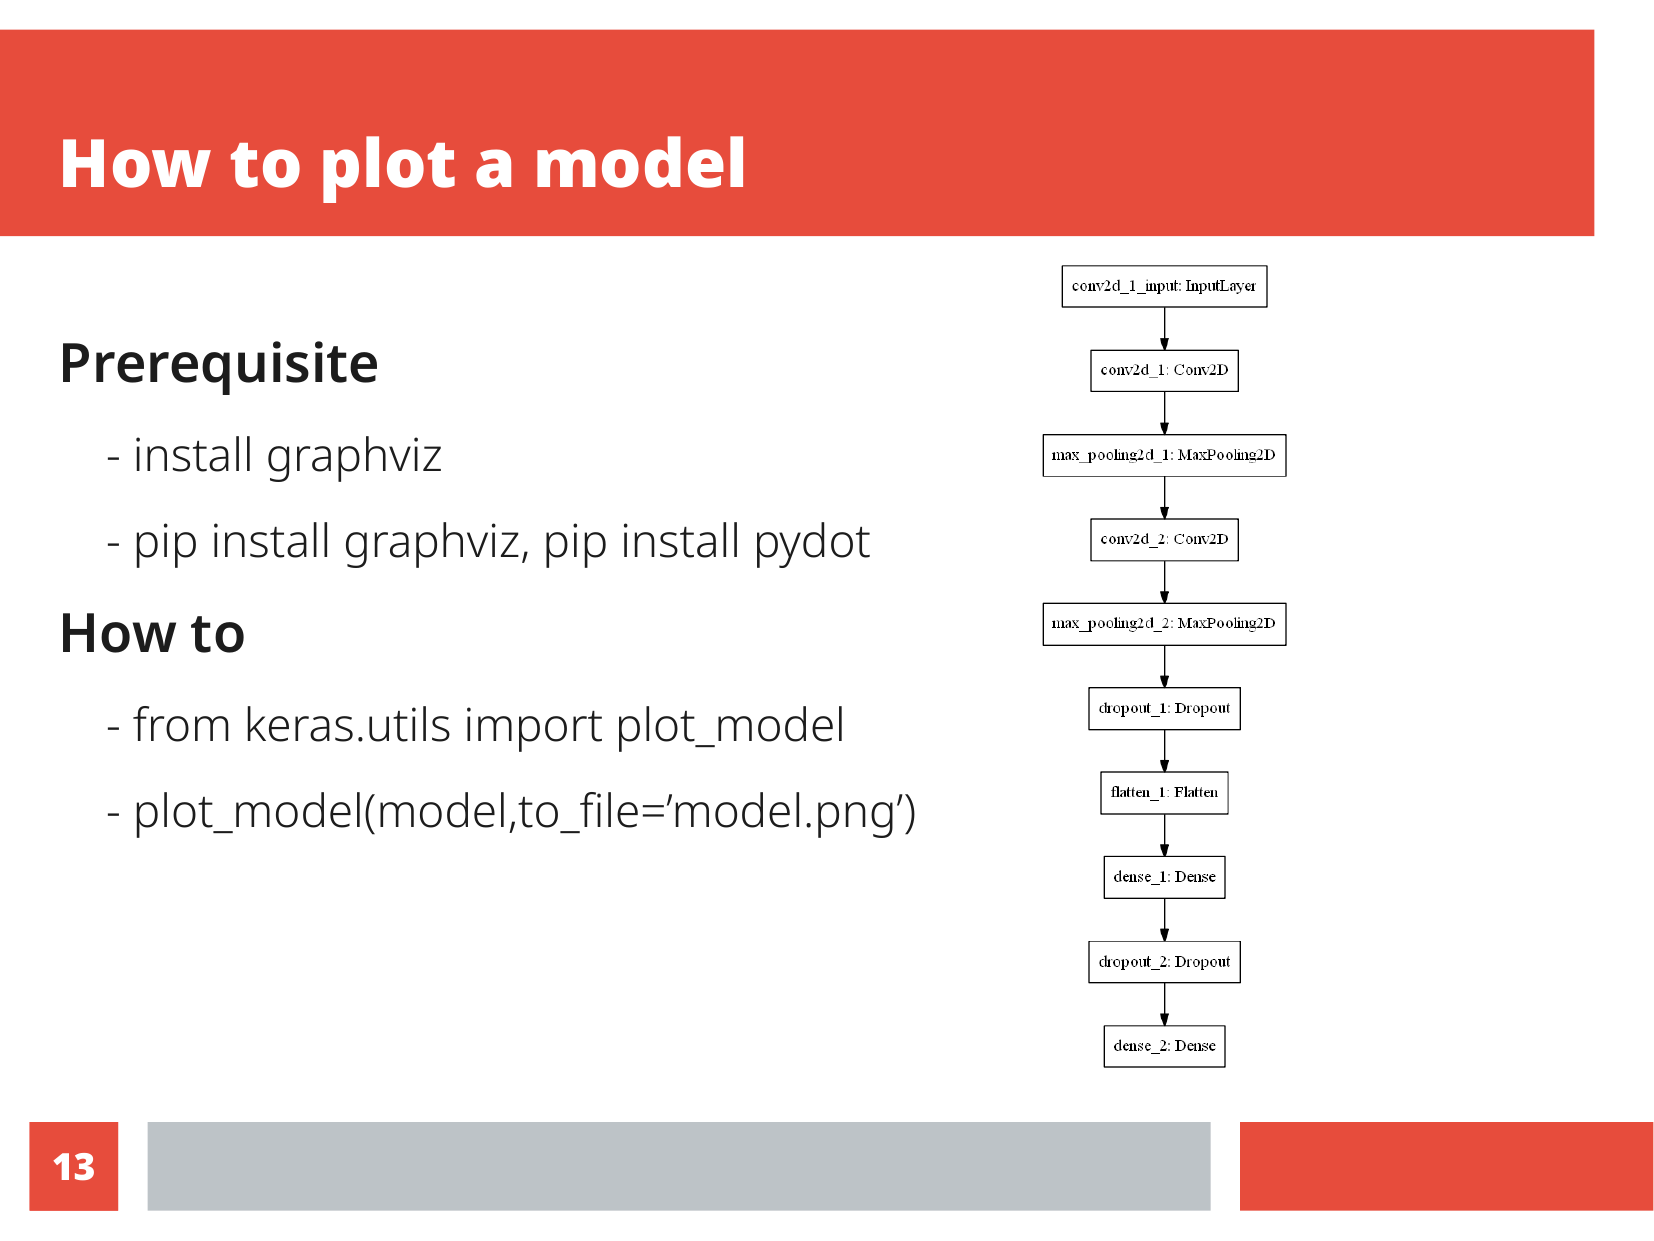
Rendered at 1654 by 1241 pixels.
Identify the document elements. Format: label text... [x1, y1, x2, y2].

picture [1038, 260, 1290, 1072]
list Prerequisite - install graphviz - pip install graphviz, pip install pydot How to - from keras.utils import plot_model - plot_model(model,to_file=’model.png’) [59, 324, 1565, 1093]
title How to plot a model [59, 59, 1595, 207]
